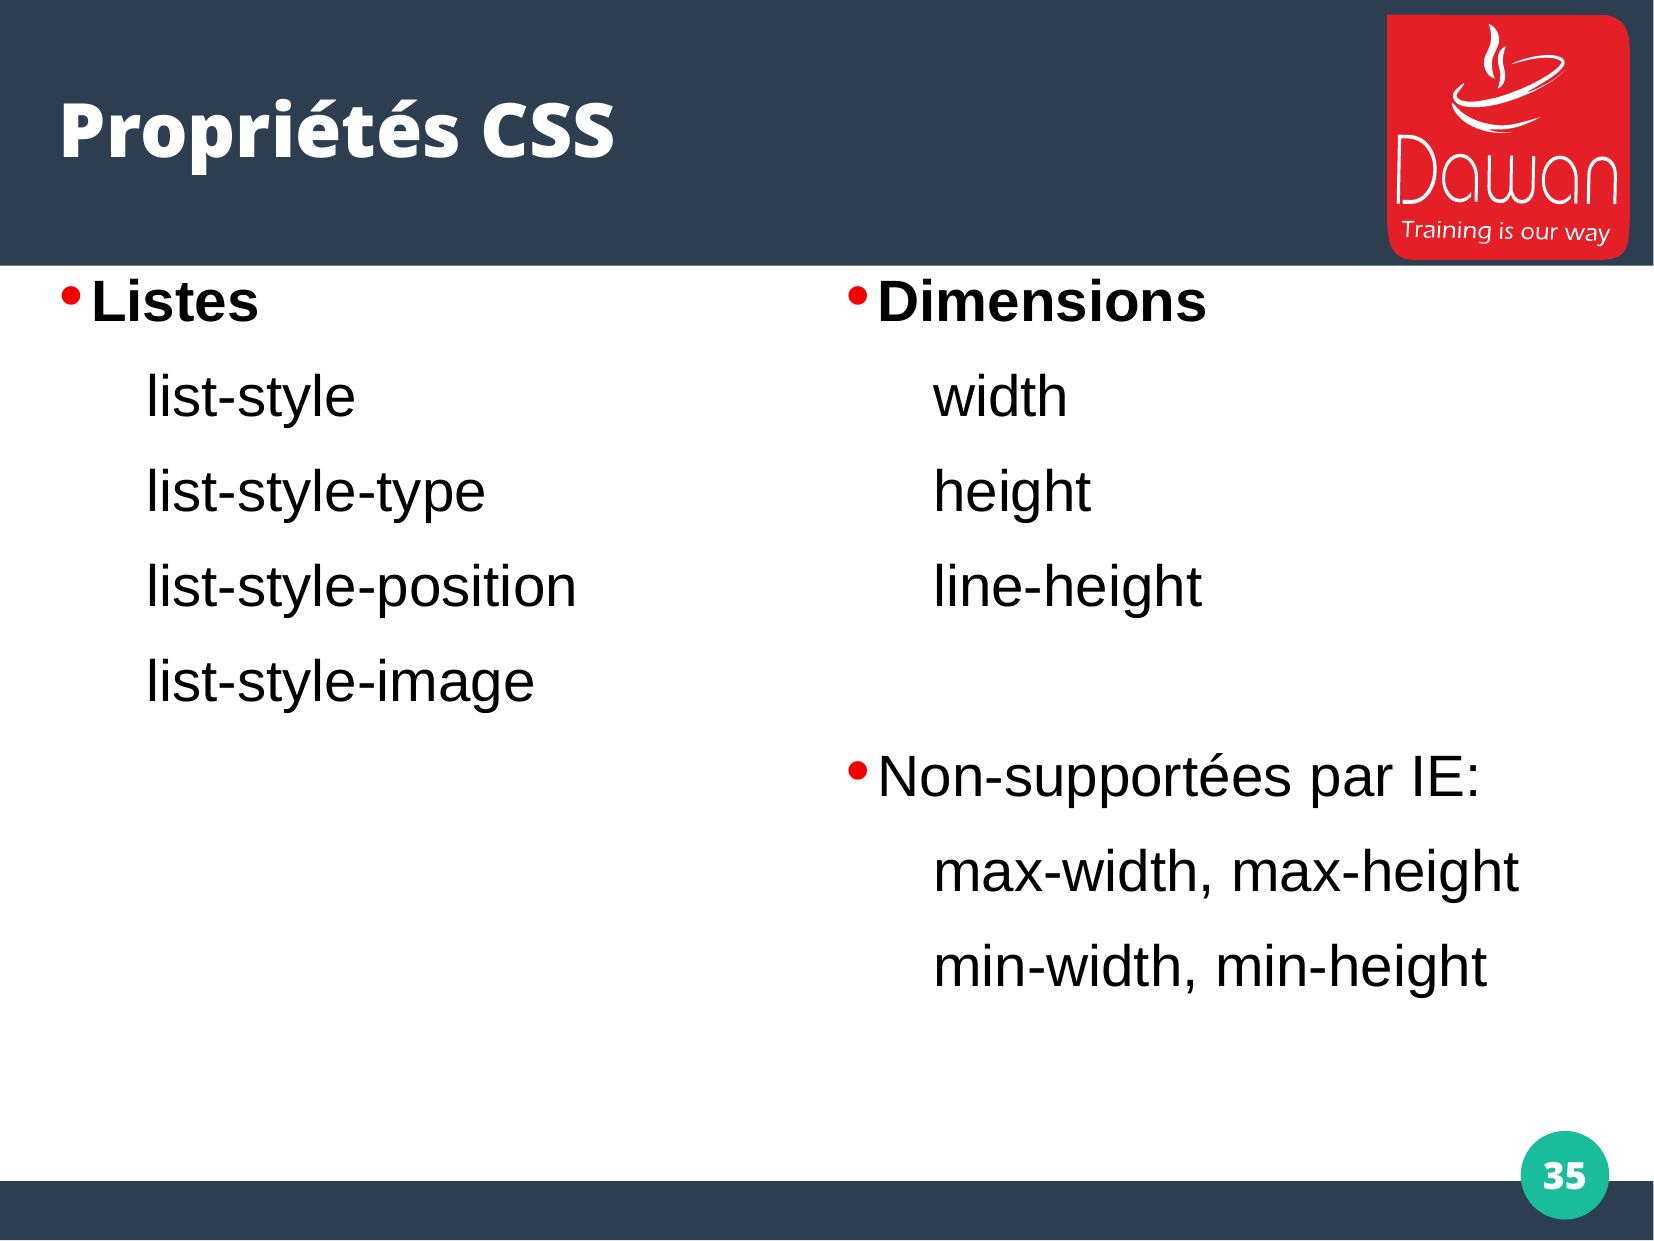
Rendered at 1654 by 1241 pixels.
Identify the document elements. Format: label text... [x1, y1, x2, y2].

text_box Dimensions width height line-height Non-supportées par IE: max-width, max-height min-width, min-height [845, 265, 1596, 1094]
picture [1387, 14, 1630, 260]
title Propriétés CSS [59, 49, 1387, 207]
text_box Listes list-style list-style-type list-style-position list-style-image [59, 265, 809, 1109]
